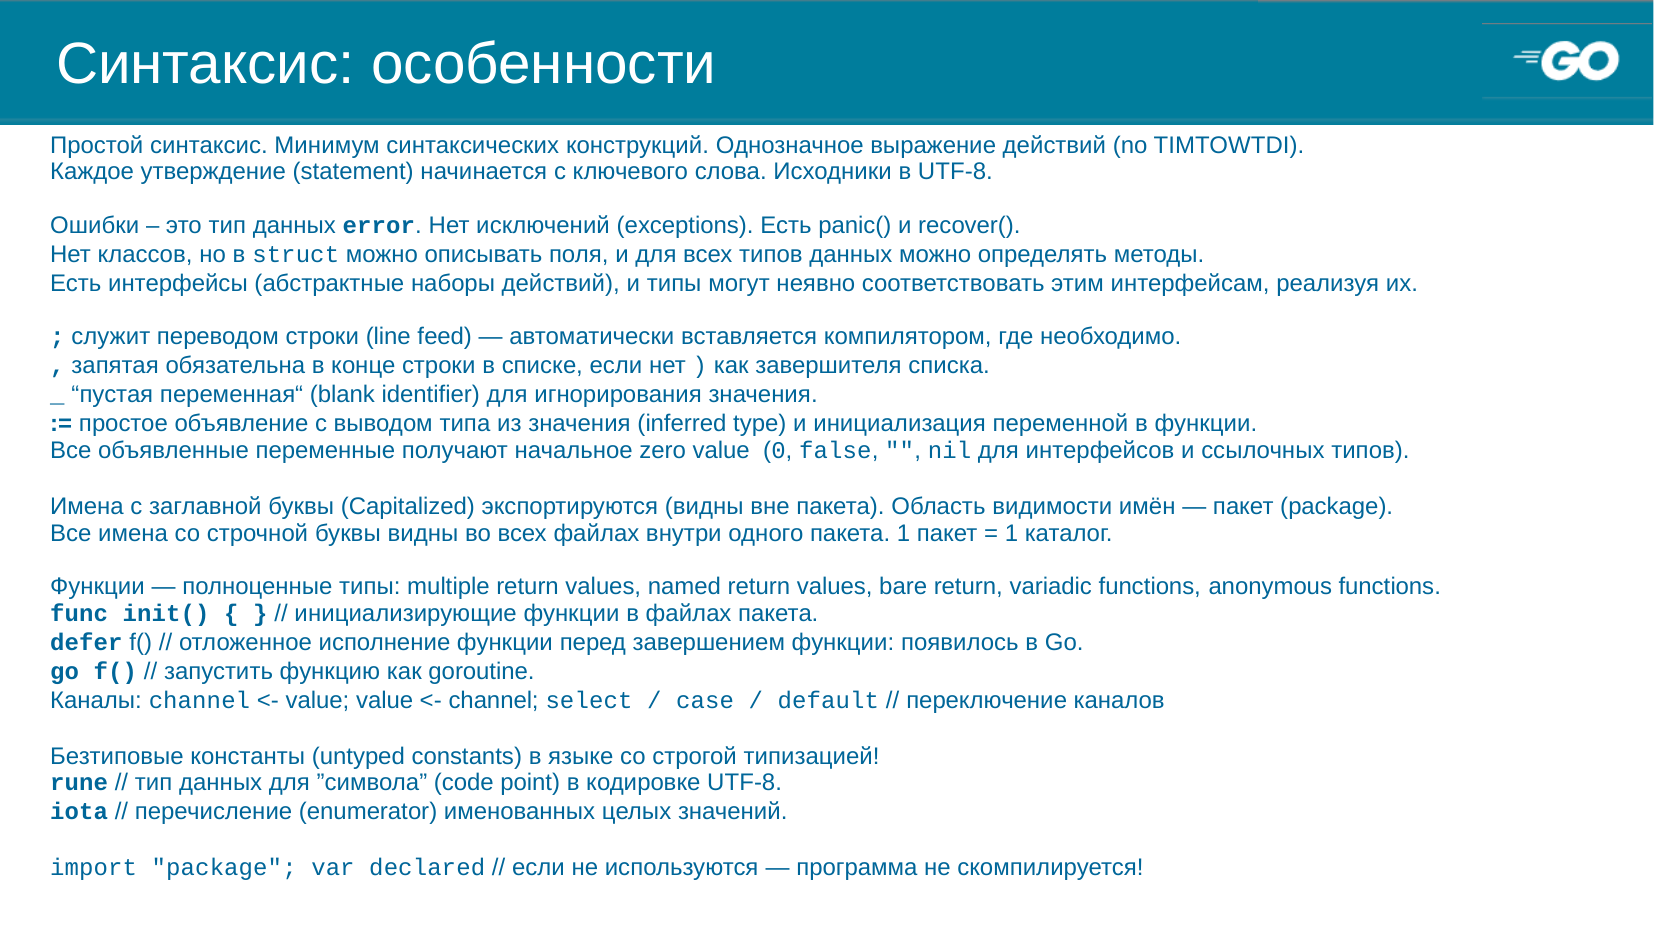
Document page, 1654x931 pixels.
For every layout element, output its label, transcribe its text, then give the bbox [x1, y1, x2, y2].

text_box Синтаксис: особенности [41, 23, 1495, 104]
picture [1542, 41, 1619, 81]
text_box Простой синтаксис. Минимум синтаксических конструкций. Однозначное выражение действий (no TIMTOWTDI). Каждое утверждение (statement) начинается с ключевого слова. Исходники в UTF-8. Ошибки – это тип данных error. Нет исключений (exceptions). Есть panic() и recover(). Нет классов, но в struct можно описывать поля, и для всех типов данных можно определять методы. Есть интерфейсы (абстрактные наборы действий), и типы могут неявно соответствовать этим интерфейсам, реализуя их. ; служит переводом строки (line feed) — автоматически вставляется компилятором, где необходимо. , запятая обязательна в конце строки в списке, если нет ) как завершителя списка. _ “пустая переменная“ (blank identifier) для игнорирования значения. := простое объявление с выводом типа из значения (inferred type) и инициализация переменной в функции. Все объявленные переменные получают начальное zero value (0, false, "", nil для интерфейсов и ссылочных типов). Имена с заглавной буквы (Capitalized) экспортируются (видны вне пакета). Область видимости имён — пакет (package). Все имена со строчной буквы видны во всех файлах внутри одного пакета. 1 пакет = 1 каталог. Функции — полноценные типы: multiple return values, named return values, bare return, variadic functions, anonymous functions. func init() { } // инициализирующие функции в файлах пакета. defer f() // отложенное исполнение функции перед завершением функции: появилось в Go. go f() // запустить функцию как goroutine. Каналы: channel <- value; value <- channel; select / case / default // переключение каналов Безтиповые константы (untyped constants) в языке со строгой типизацией! rune // тип данных для ”символа” (code point) в кодировке UTF-8. iota // перечисление (enumerator) именованных целых значений. import "package"; var declared // если не используются — программа не скомпилируется! [35, 124, 1619, 898]
